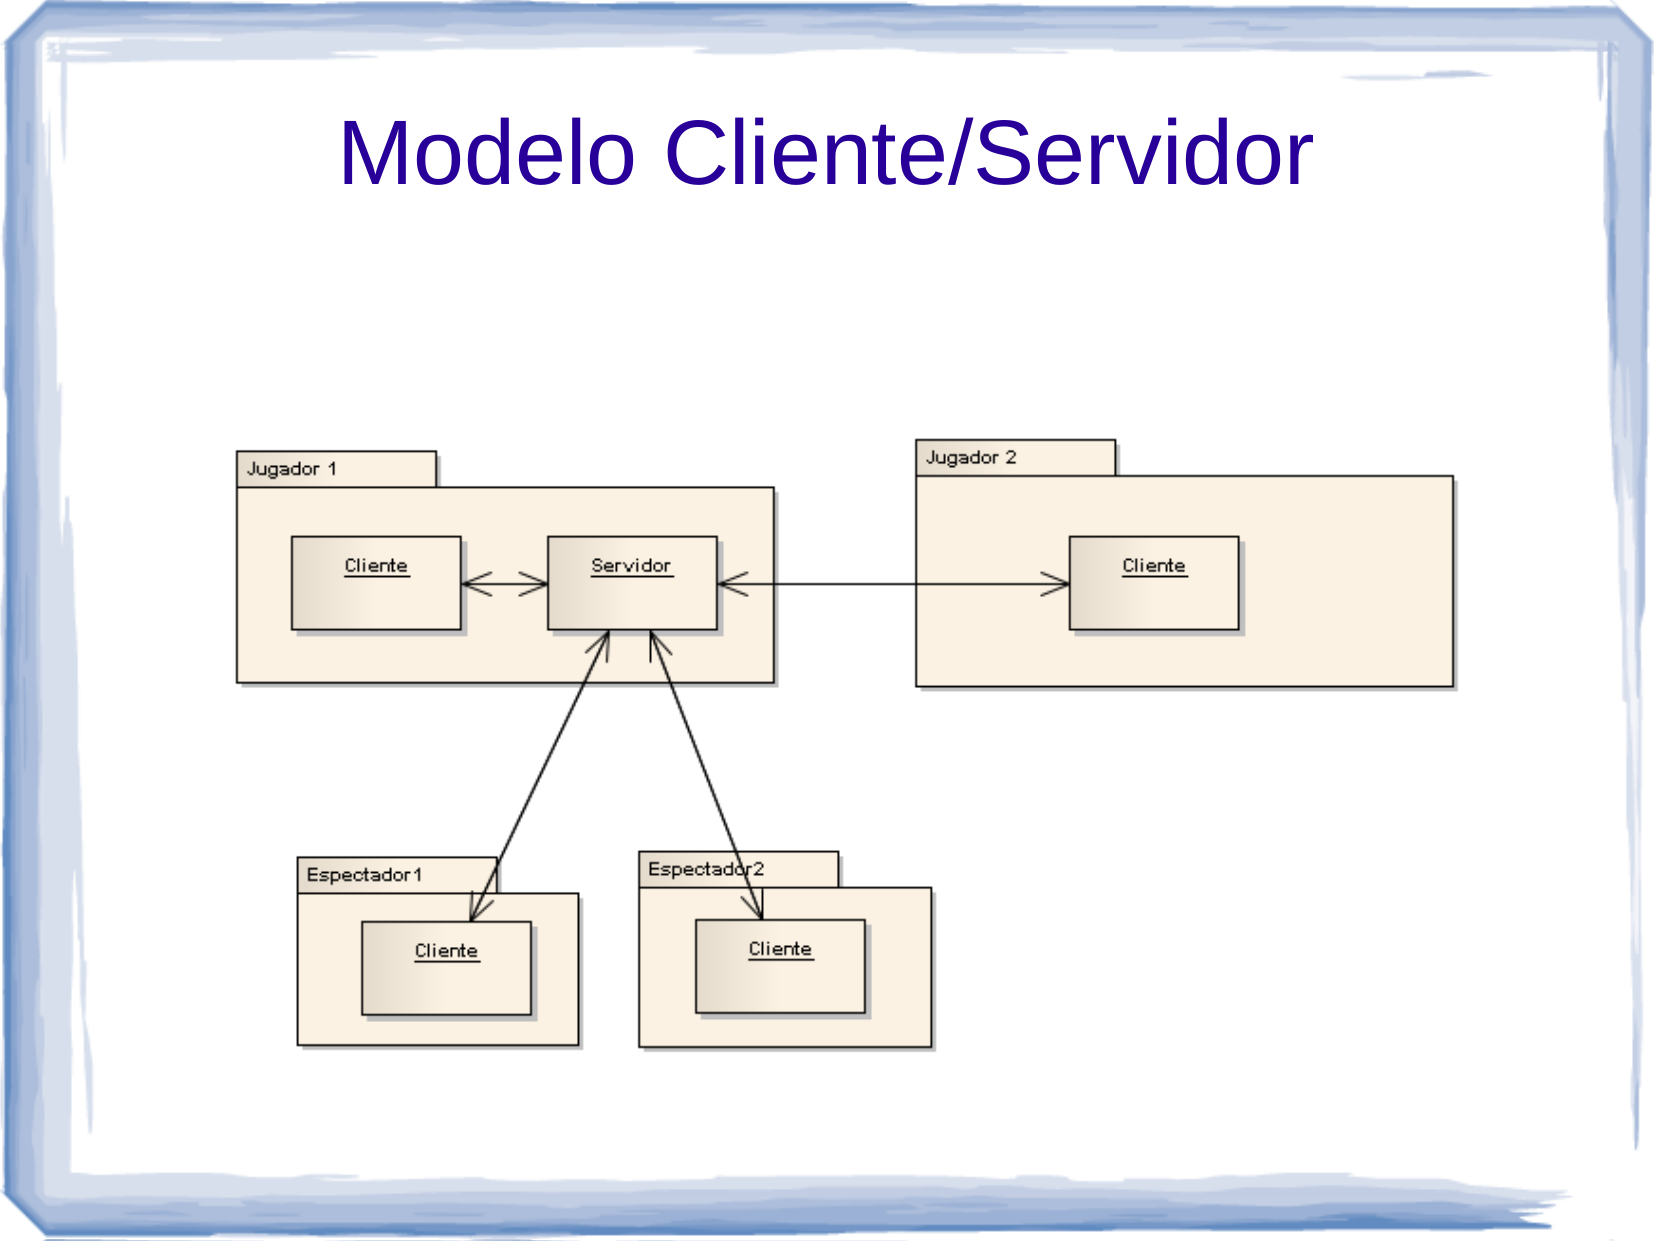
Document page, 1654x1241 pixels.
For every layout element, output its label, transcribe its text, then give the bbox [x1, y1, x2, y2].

title Modelo Cliente/Servidor [82, 49, 1571, 257]
picture [0, 0, 1654, 1241]
